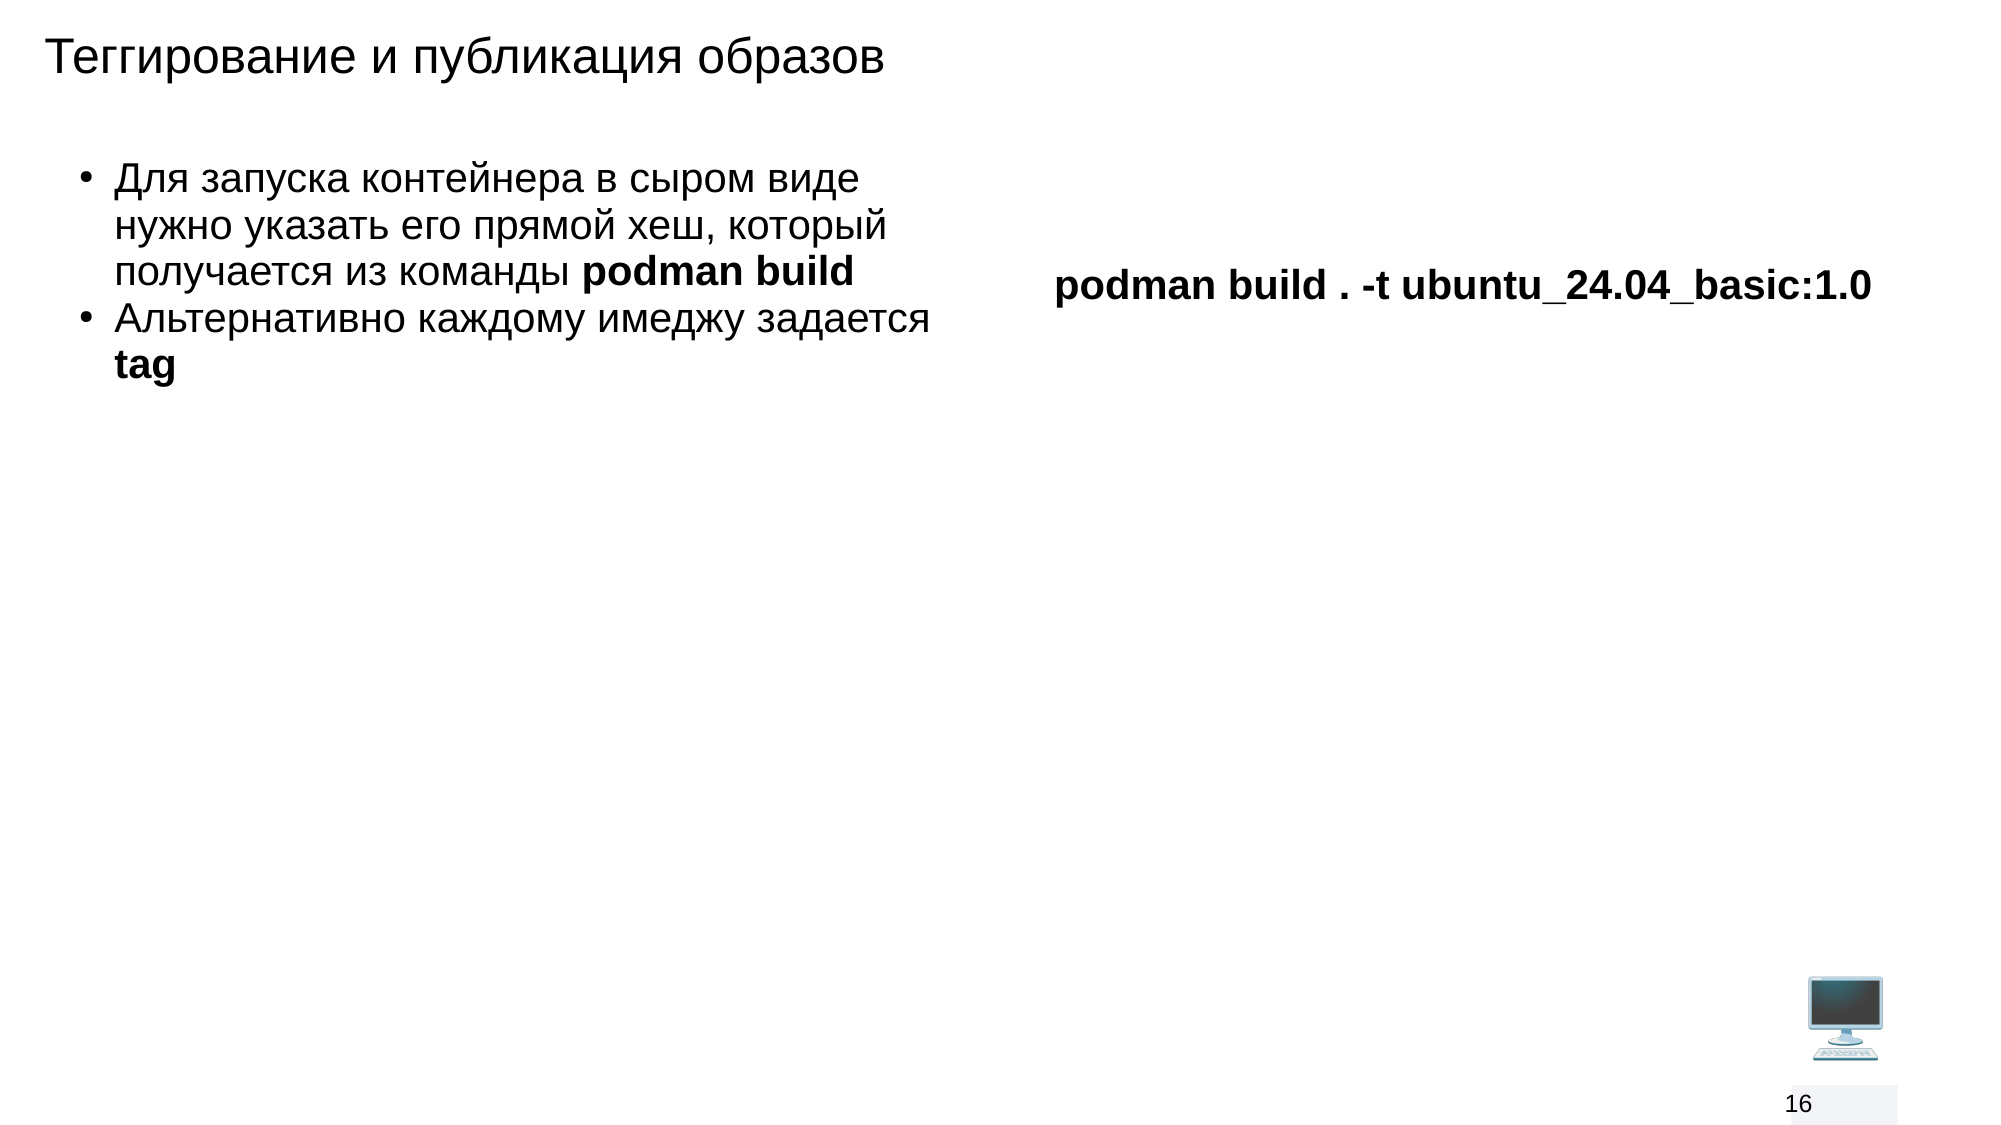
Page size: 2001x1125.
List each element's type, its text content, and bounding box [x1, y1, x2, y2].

text_box Теггирование и публикация образов [29, 21, 1595, 92]
picture [1801, 974, 1890, 1063]
text_box podman build . -t ubuntu_24.04_basic:1.0 [1003, 254, 1915, 502]
text_box <number> [1769, 1082, 1914, 1125]
text_box Для запуска контейнера в сыром виде нужно указать его прямой хеш, который получается из команды podman build Альтернативно каждому имеджу задается tag [64, 147, 975, 488]
